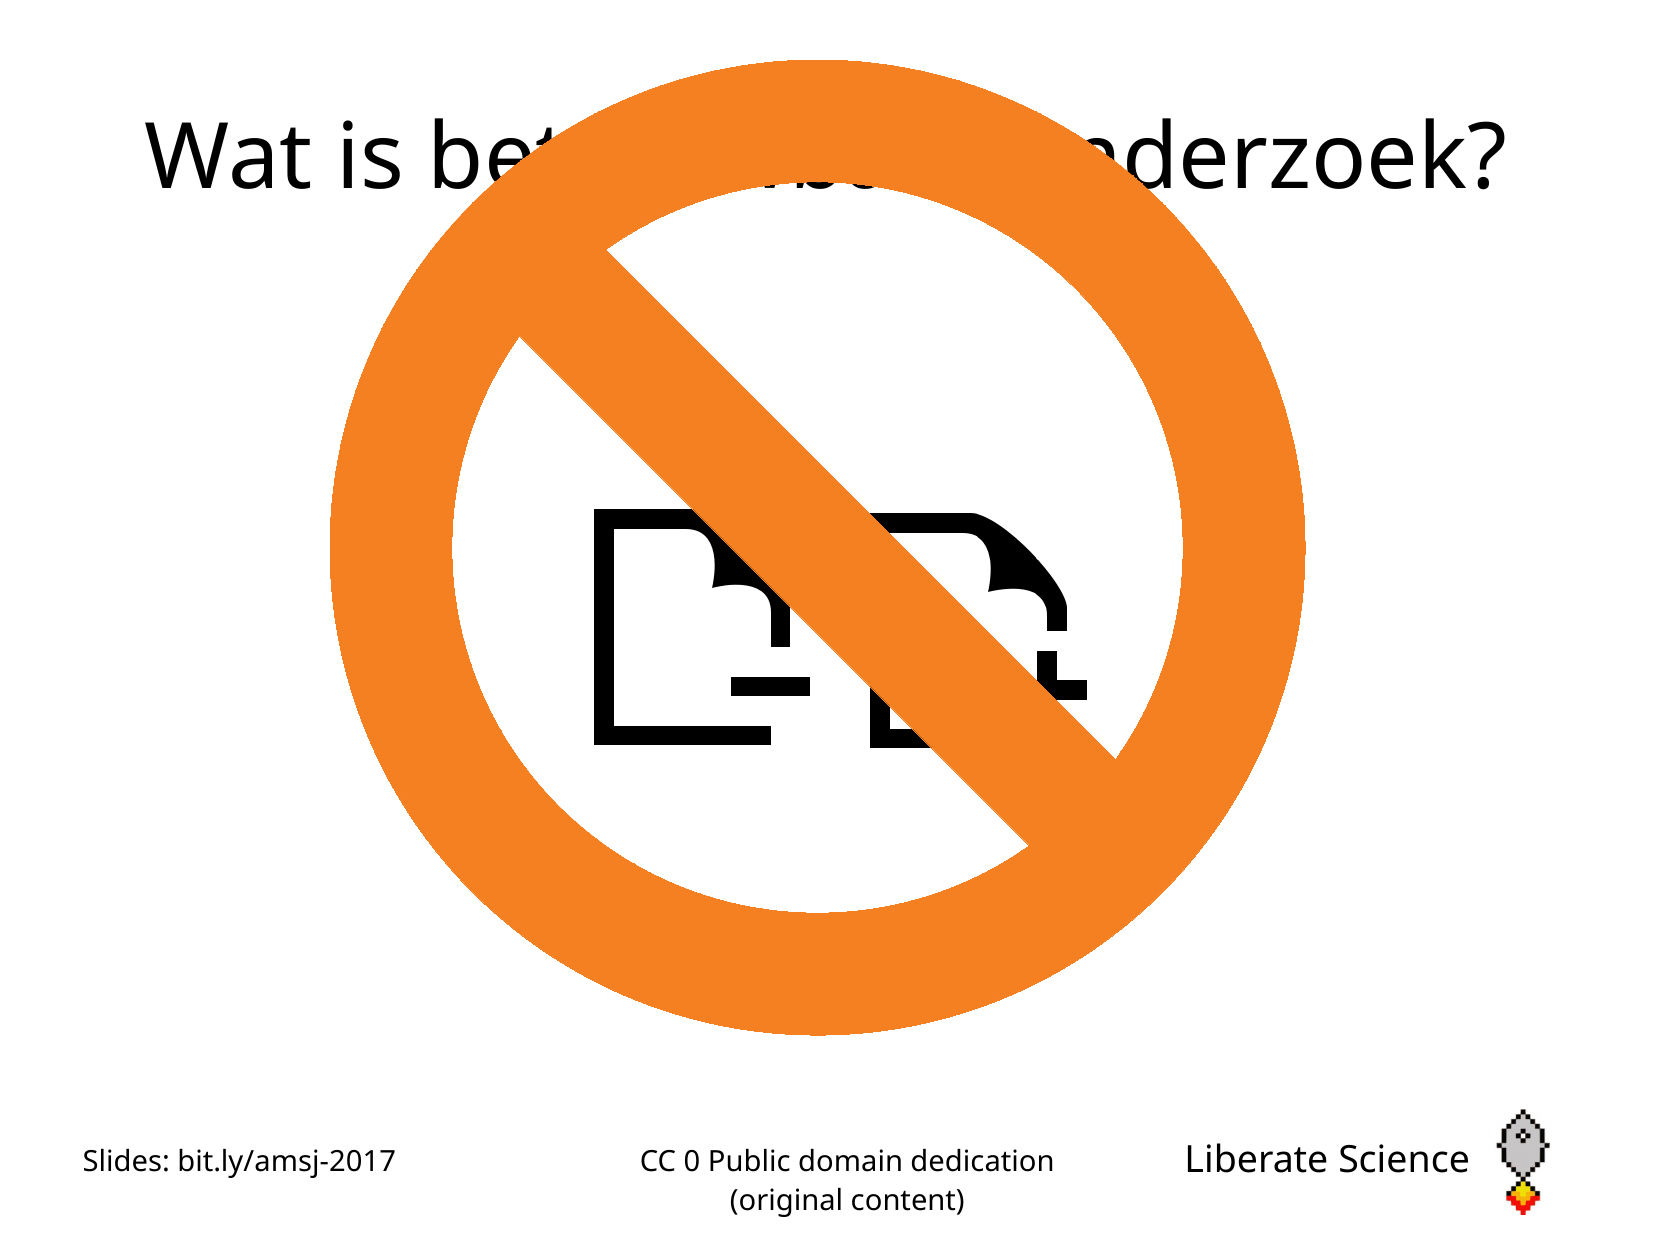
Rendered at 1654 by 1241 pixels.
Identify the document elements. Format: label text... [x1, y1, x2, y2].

title Wat is betrouwbaar onderzoek? [607, 182, 1038, 257]
picture [871, 513, 1096, 738]
picture [860, 678, 930, 748]
picture [1470, 1109, 1576, 1215]
picture [584, 509, 819, 745]
title Wat is betrouwbaar onderzoek? [82, 49, 1571, 257]
text_box [330, 60, 1306, 1036]
